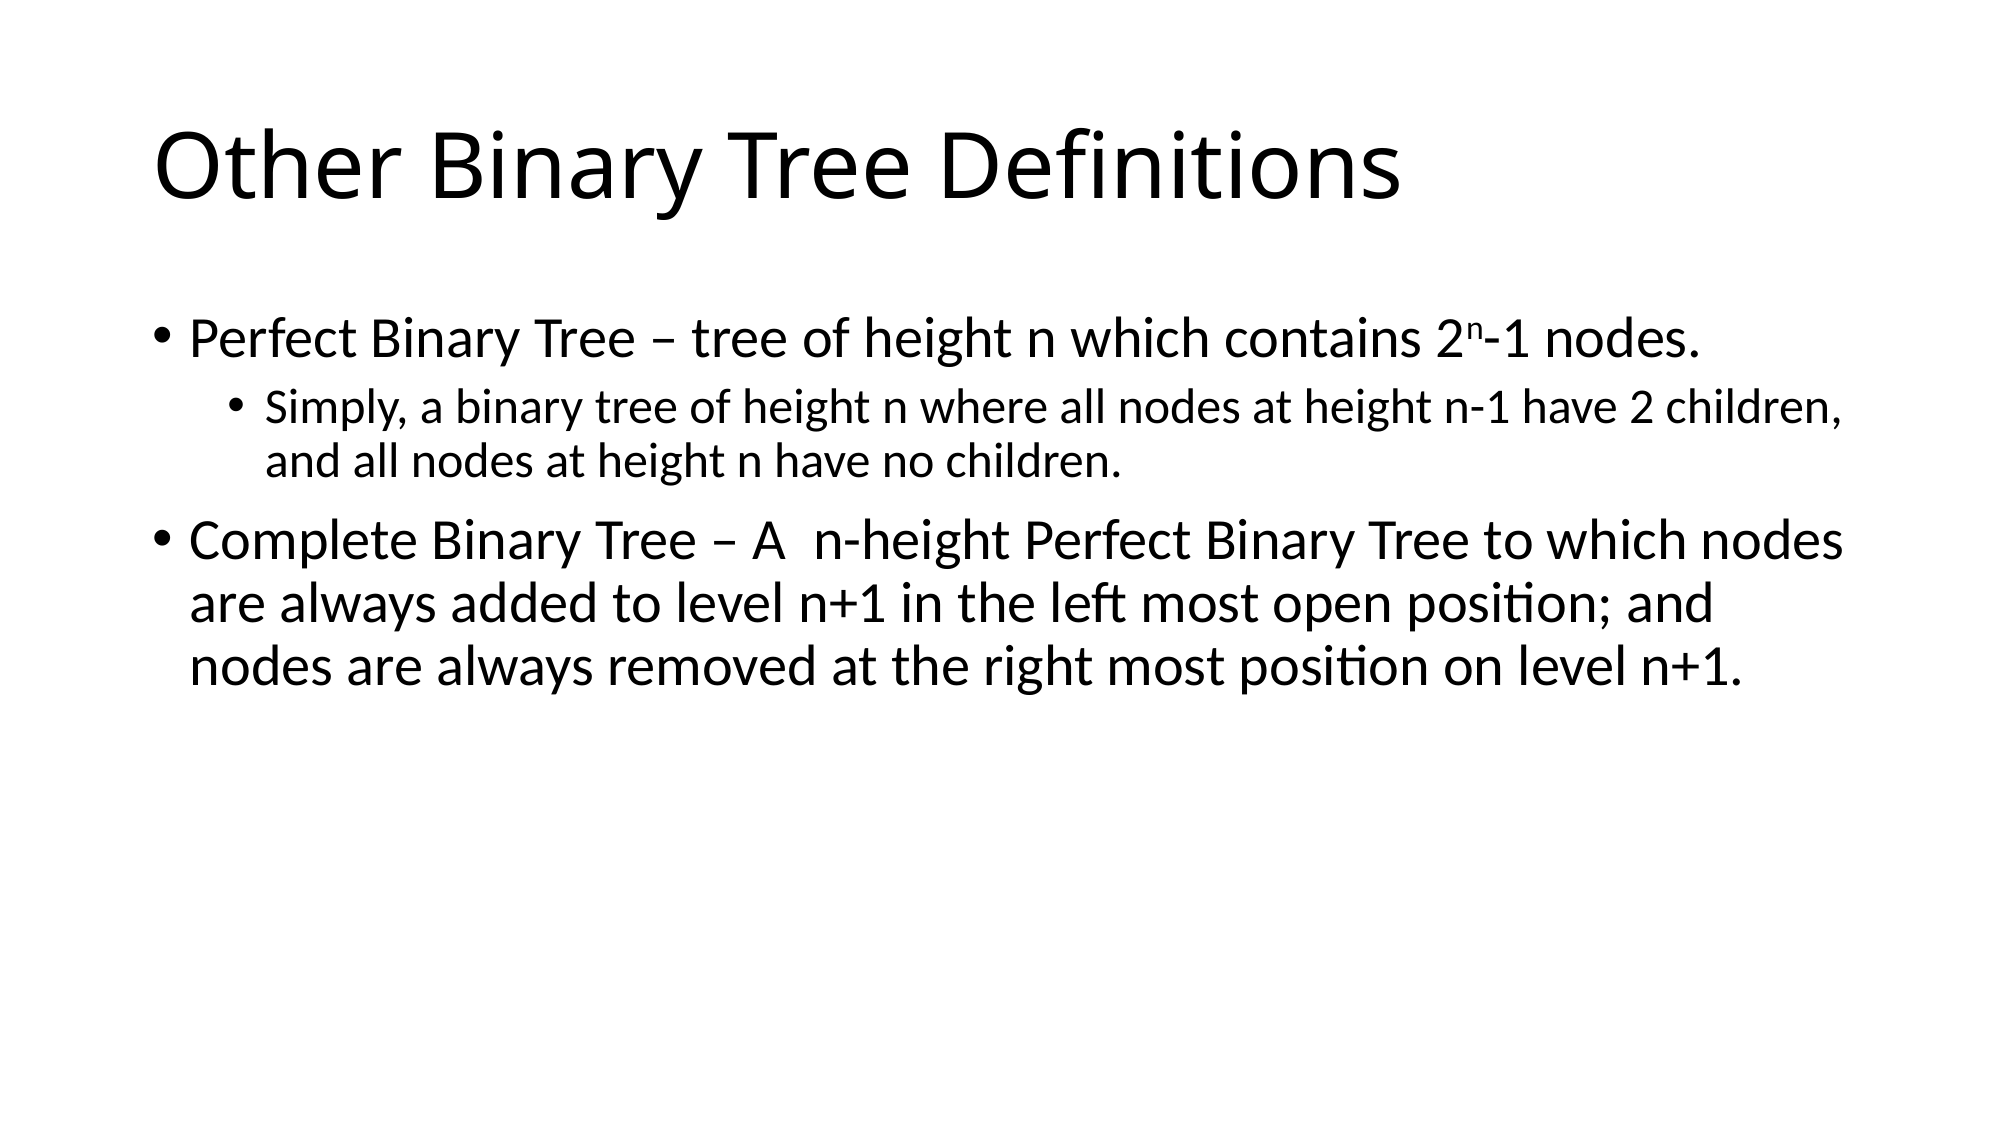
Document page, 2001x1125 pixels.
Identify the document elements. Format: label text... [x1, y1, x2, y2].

list Perfect Binary Tree – tree of height n which contains 2n-1 nodes. Simply, a binary tree of height n where all nodes at height n-1 have 2 children, and all nodes at height n have no children. Complete Binary Tree – A n-height Perfect Binary Tree to which nodes are always added to level n+1 in the left most open position; and nodes are always removed at the right most position on level n+1. [137, 299, 1863, 1014]
title Other Binary Tree Definitions [137, 59, 1863, 278]
